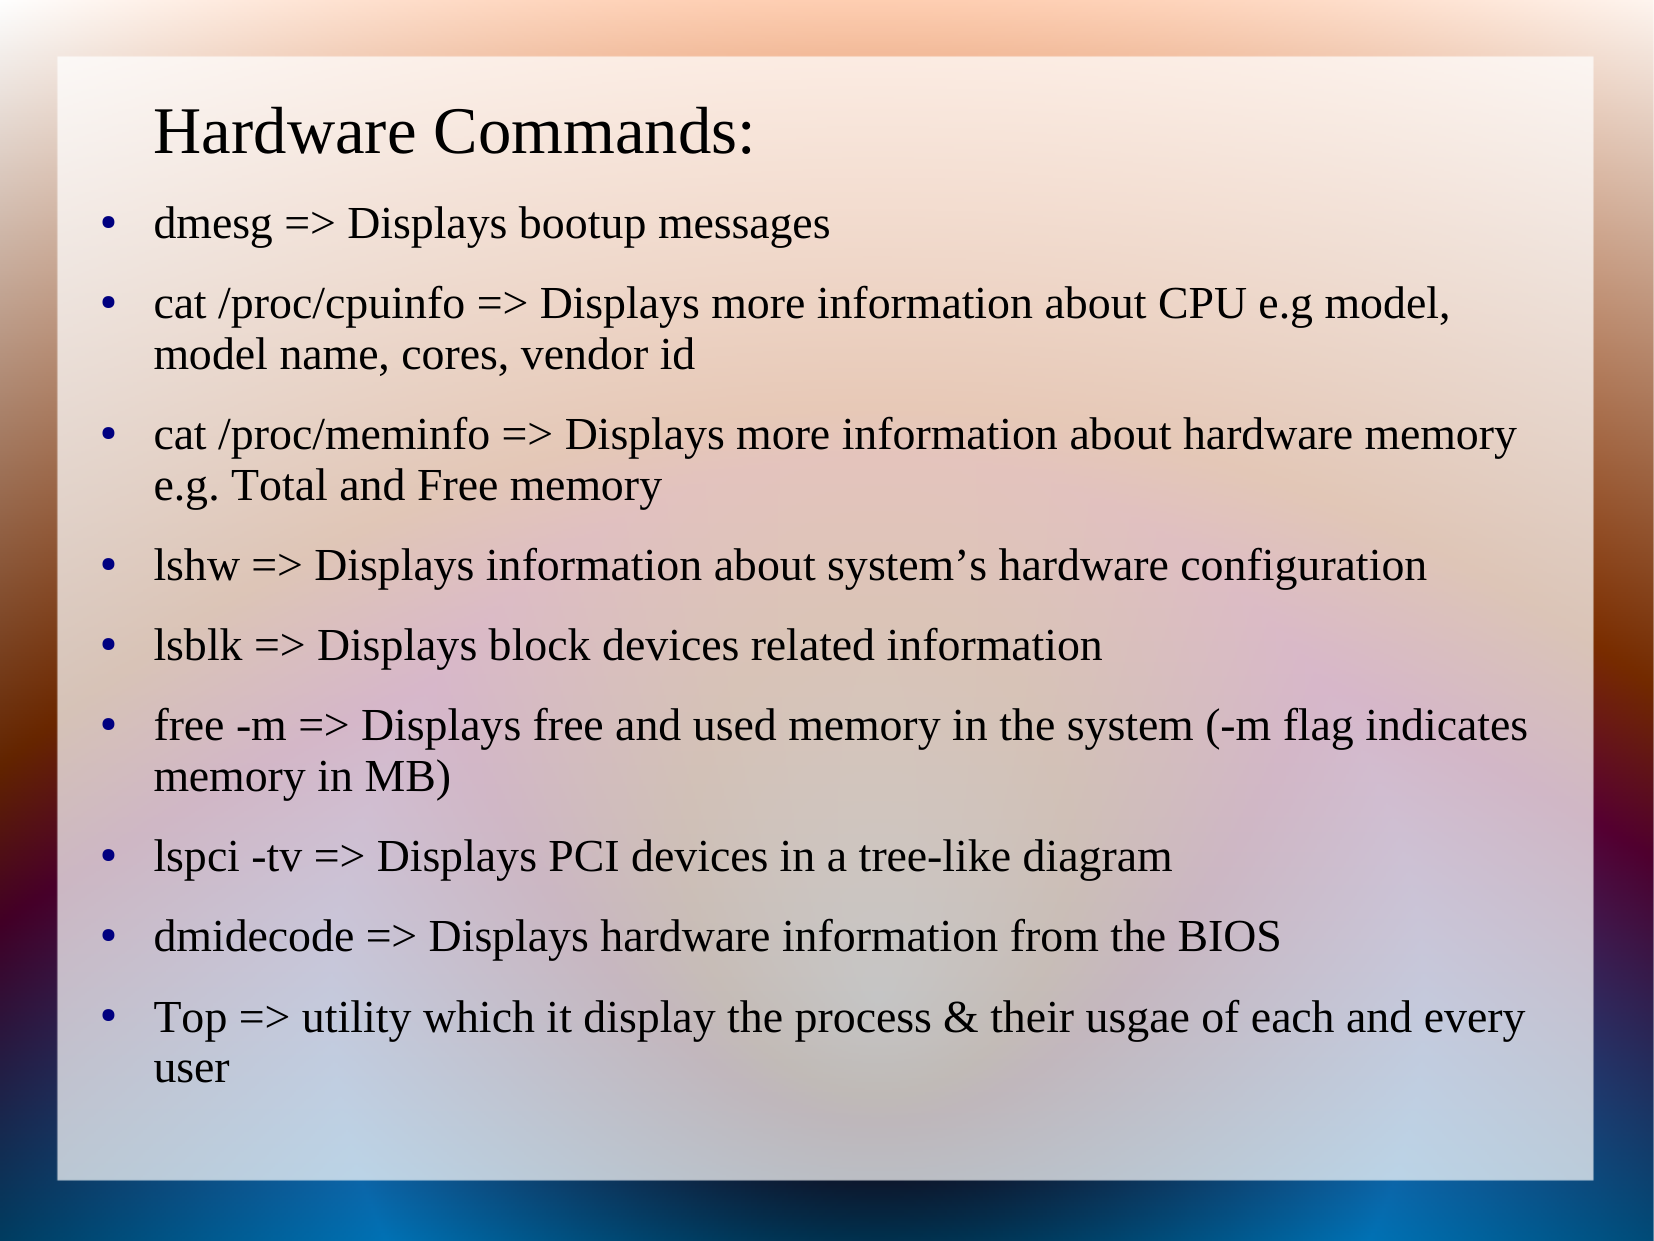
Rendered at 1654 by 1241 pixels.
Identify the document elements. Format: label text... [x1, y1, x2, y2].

list Hardware Commands: dmesg => Displays bootup messages cat /proc/cpuinfo => Displays more information about CPU e.g model, model name, cores, vendor id cat /proc/meminfo => Displays more information about hardware memory e.g. Total and Free memory lshw => Displays information about system’s hardware configuration lsblk => Displays block devices related information free -m => Displays free and used memory in the system (-m flag indicates memory in MB) lspci -tv => Displays PCI devices in a tree-like diagram dmidecode => Displays hardware information from the BIOS Top => utility which it display the process & their usgae of each and every user [82, 94, 1571, 1152]
picture [0, 0, 1654, 1241]
